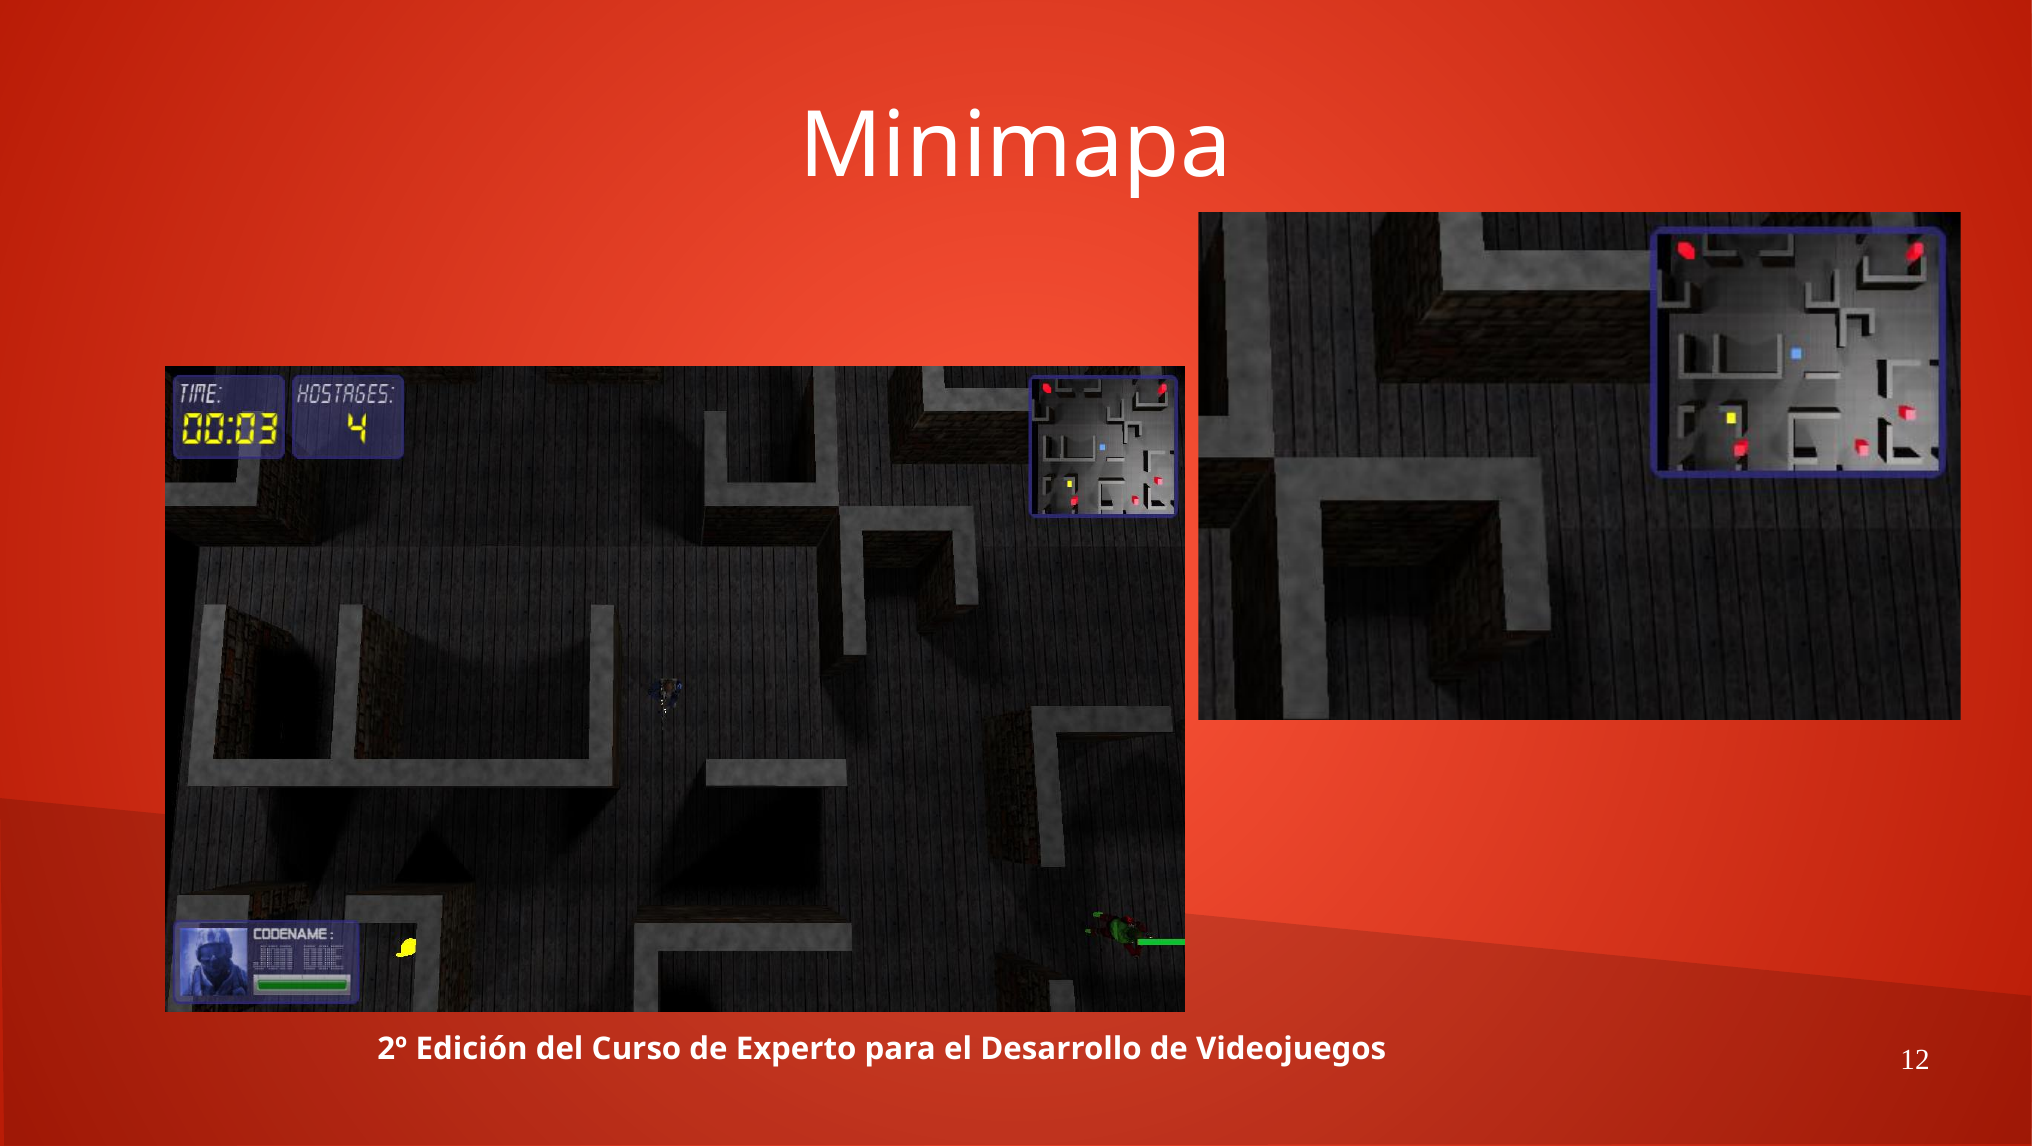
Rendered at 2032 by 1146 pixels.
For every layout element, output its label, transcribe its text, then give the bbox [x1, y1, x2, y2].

picture [165, 366, 1185, 1012]
text_box 2º Edición del Curso de Experto para el Desarrollo de Videojuegos [362, 1018, 1669, 1085]
title Minimapa [101, 45, 1930, 237]
picture [1198, 212, 1961, 720]
